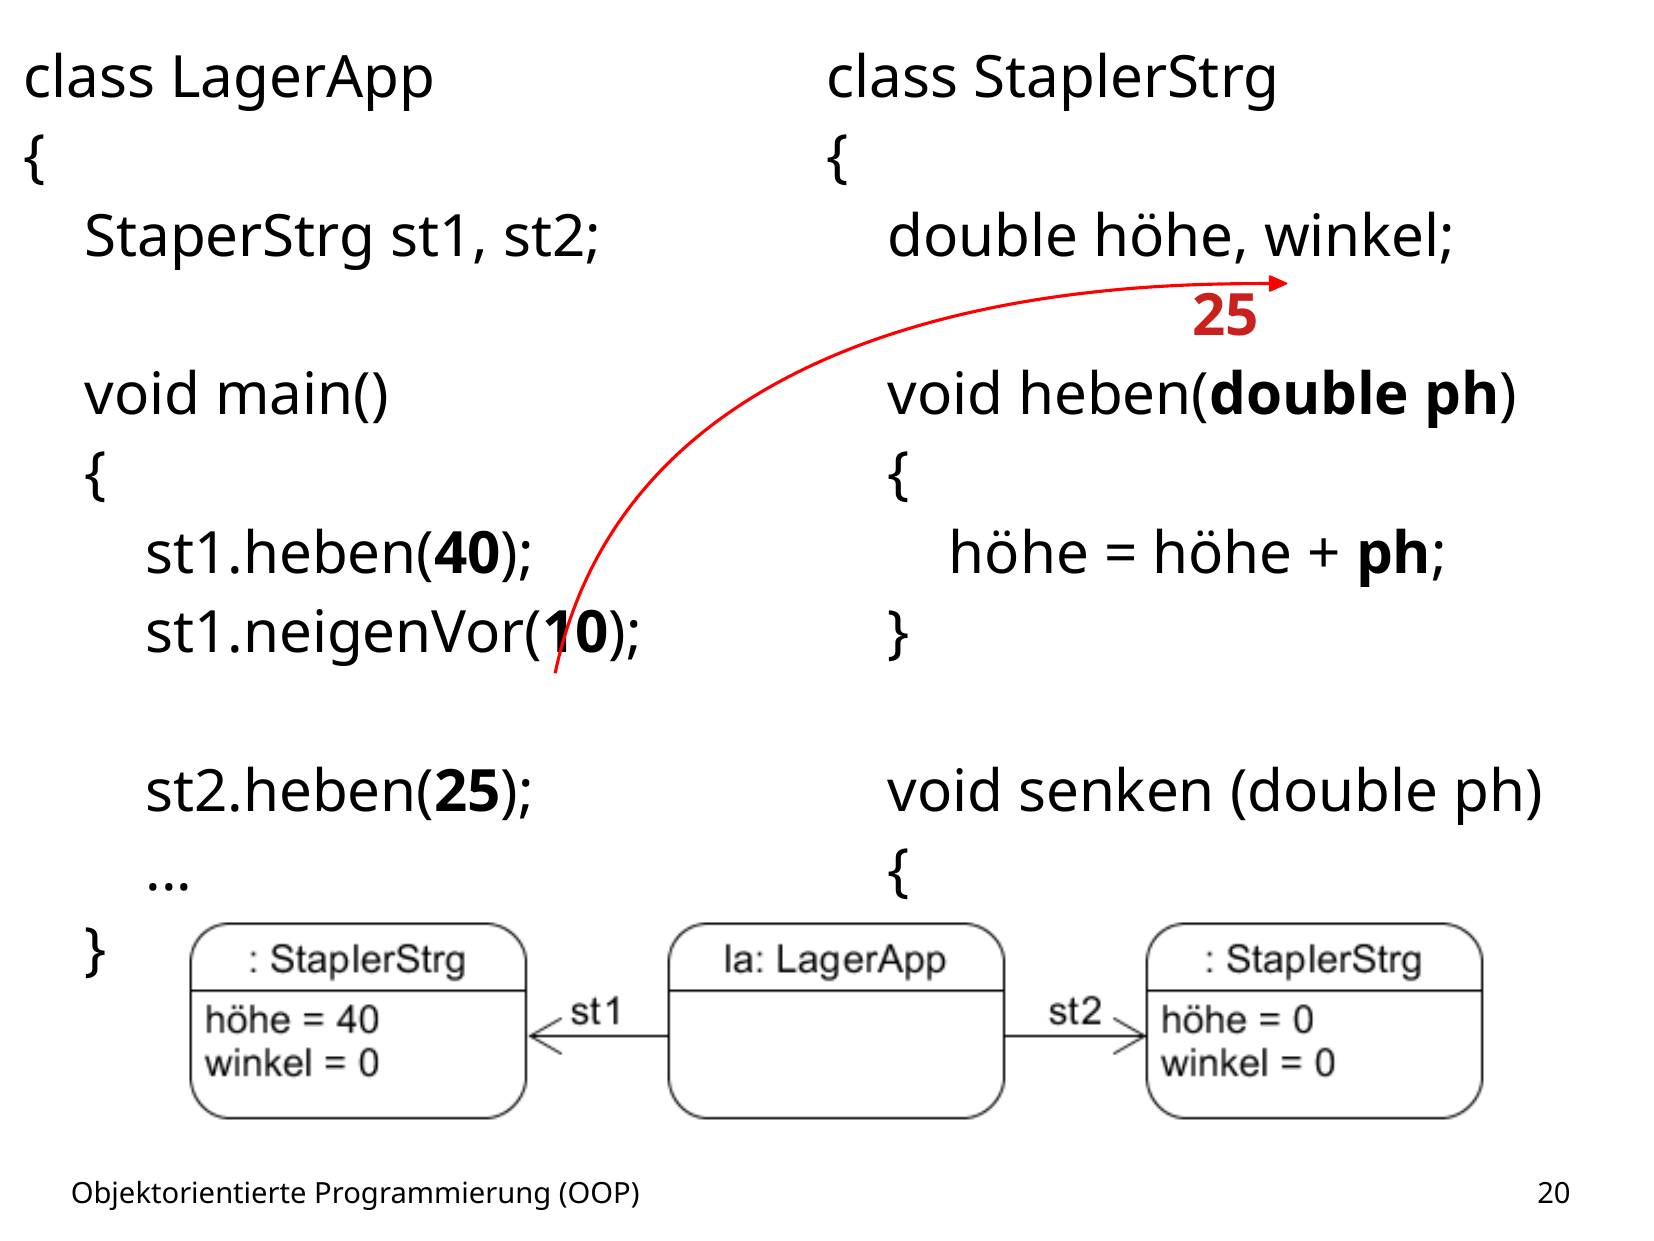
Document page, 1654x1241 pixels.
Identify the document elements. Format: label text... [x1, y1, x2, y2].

list class LagerApp { StaperStrg st1, st2; void main() { st1.heben(40); st1.neigenVor(10); st2.heben(25); ... } [23, 35, 780, 1004]
list class StaplerStrg { double höhe, winkel; 25 void heben(double ph) { höhe = höhe + ph; } void senken (double ph) { ... [826, 35, 1630, 1028]
picture [188, 921, 1486, 1123]
